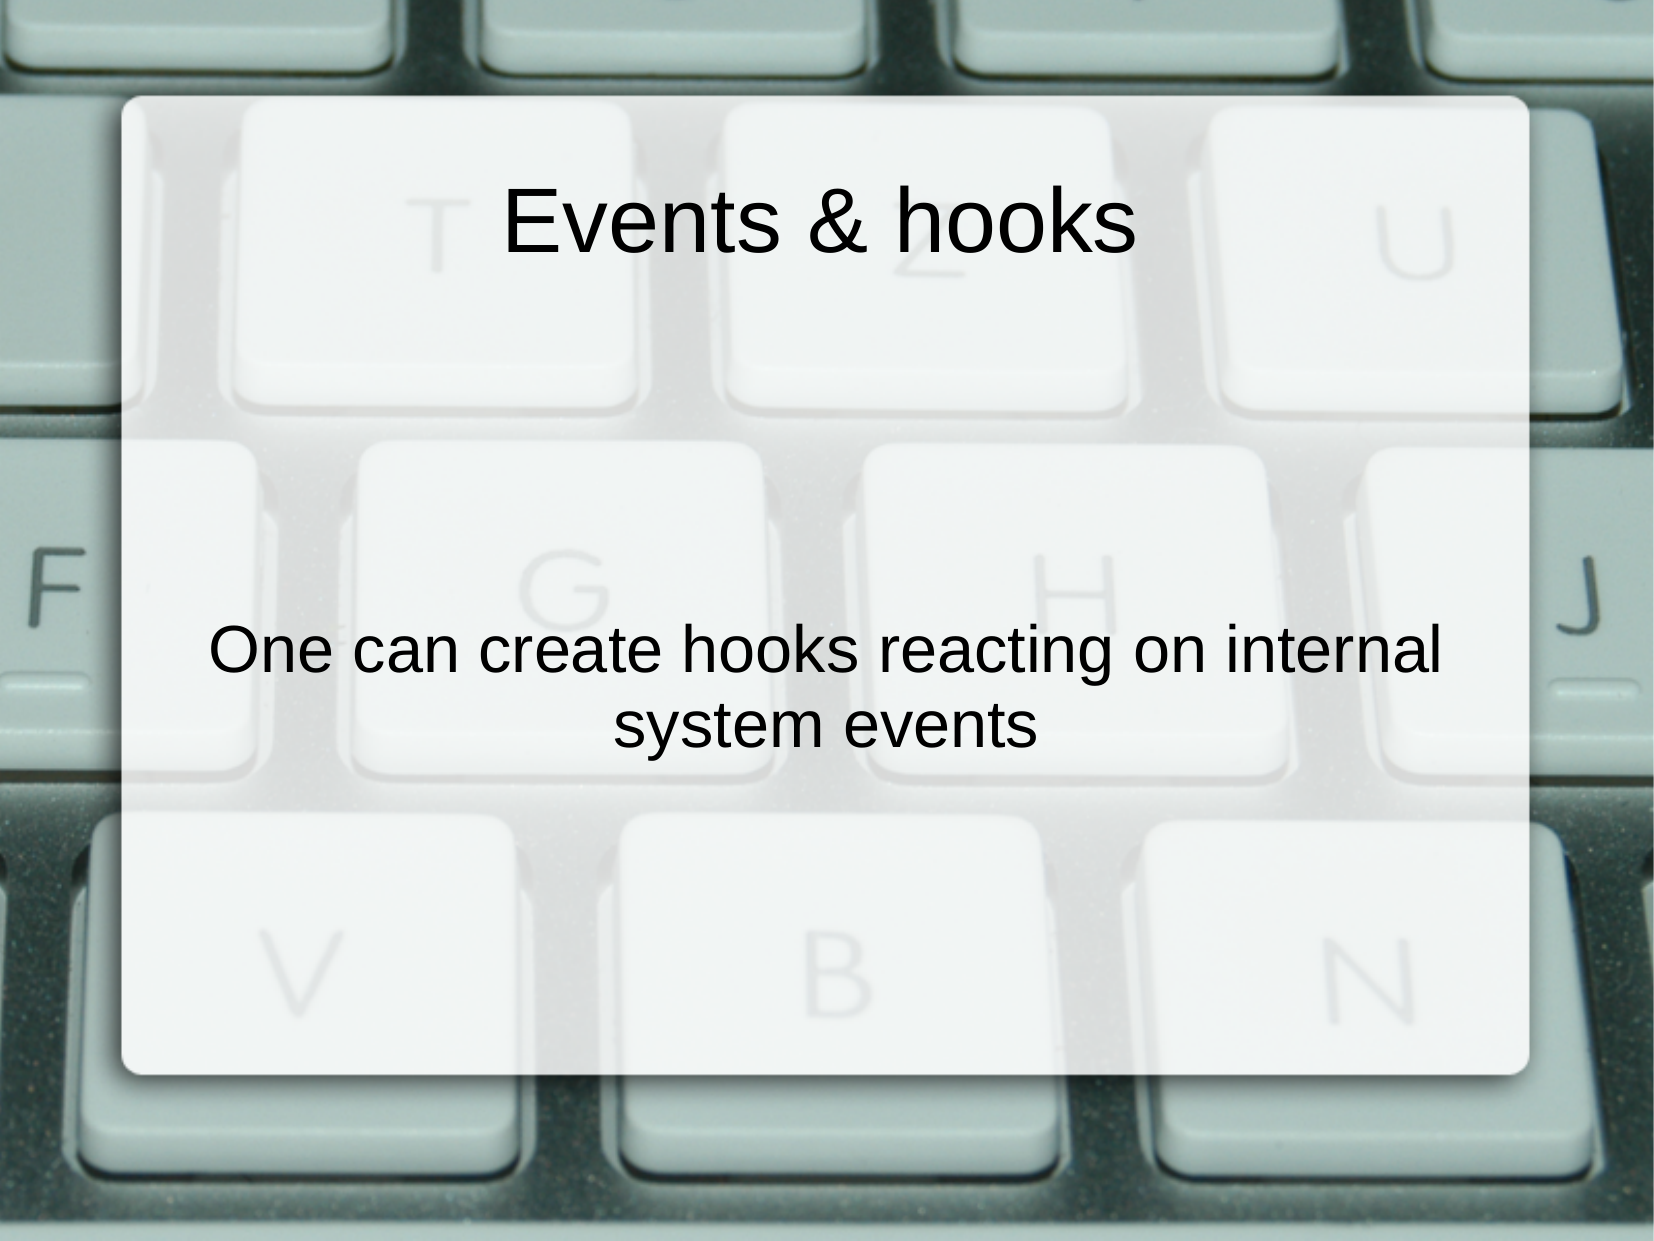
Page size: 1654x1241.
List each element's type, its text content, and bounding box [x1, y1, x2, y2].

title Events & hooks [135, 125, 1506, 318]
picture [0, 0, 1654, 1241]
subtitle One can create hooks reacting on internal system events [147, 361, 1506, 1013]
